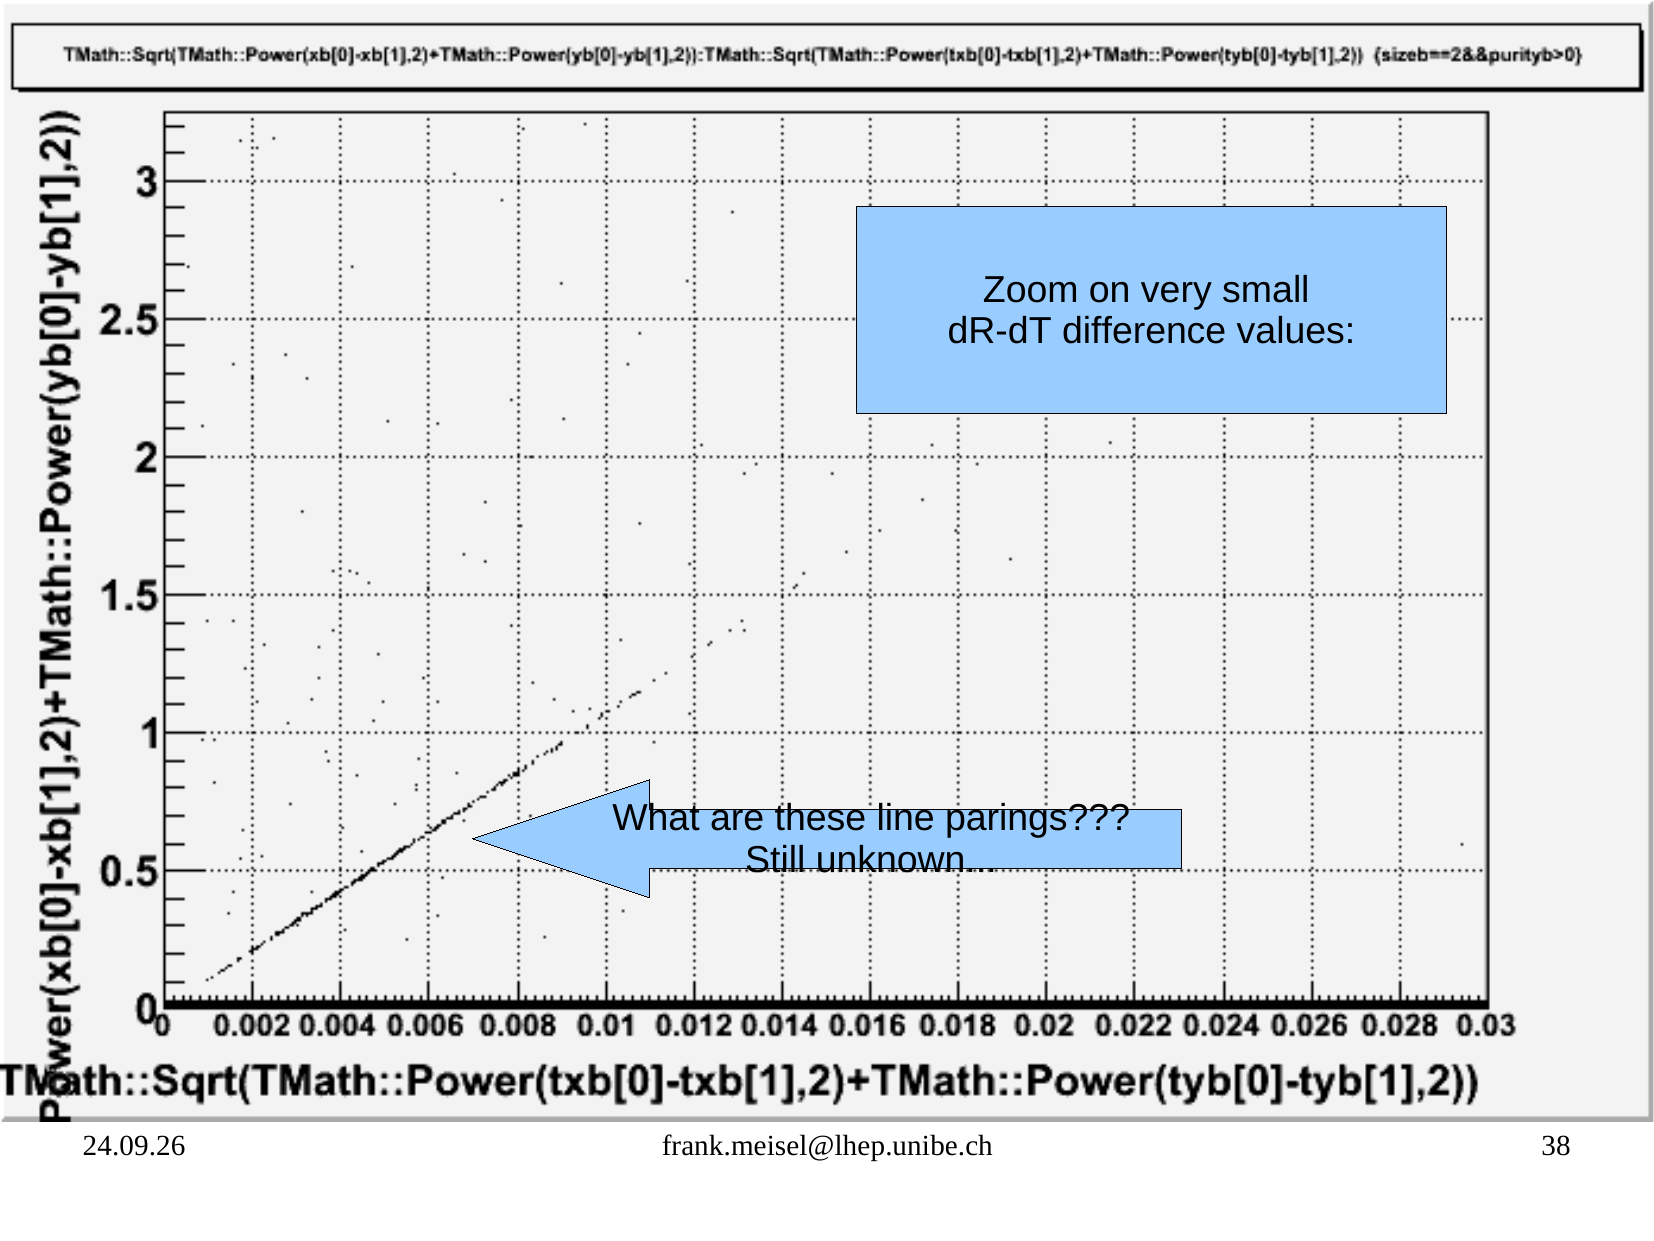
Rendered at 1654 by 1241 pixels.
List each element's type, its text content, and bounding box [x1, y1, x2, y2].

picture [0, 0, 1654, 1123]
text_box What are these line parings??? Still unknown... [472, 779, 1182, 898]
text_box Zoom on very small dR-dT difference values: [856, 206, 1447, 414]
